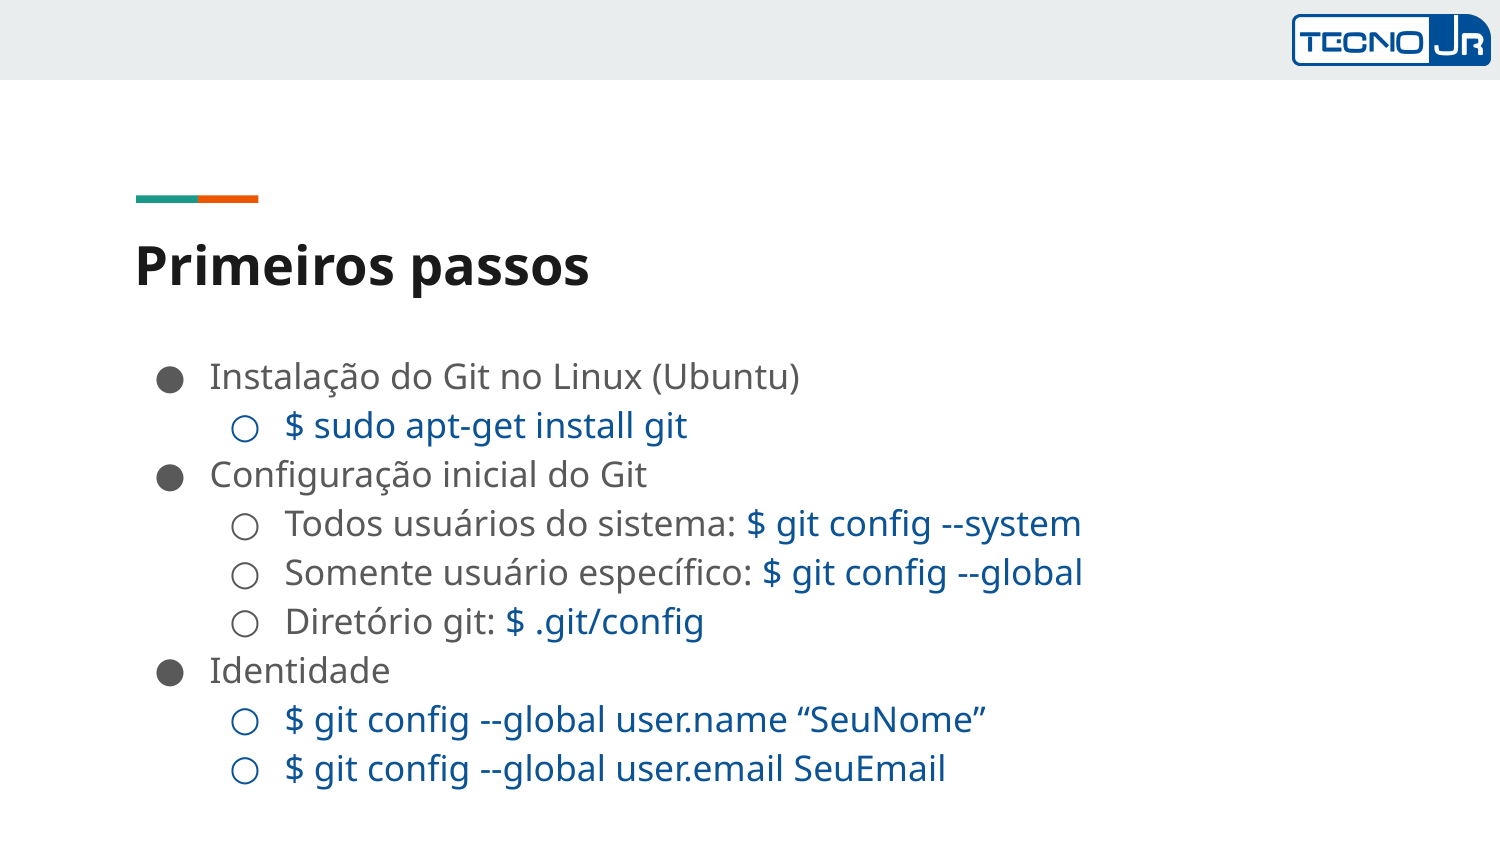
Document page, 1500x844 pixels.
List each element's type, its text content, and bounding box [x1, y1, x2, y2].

title Primeiros passos [119, 216, 1381, 305]
picture [1292, 14, 1491, 66]
list Instalação do Git no Linux (Ubuntu) $ sudo apt-get install git Configuração inicial do Git Todos usuários do sistema: $ git config --system Somente usuário específico: $ git config --global Diretório git: $ .git/config Identidade $ git config --global user.name “SeuNome” $ git config --global user.email SeuEmail [119, 341, 1381, 796]
